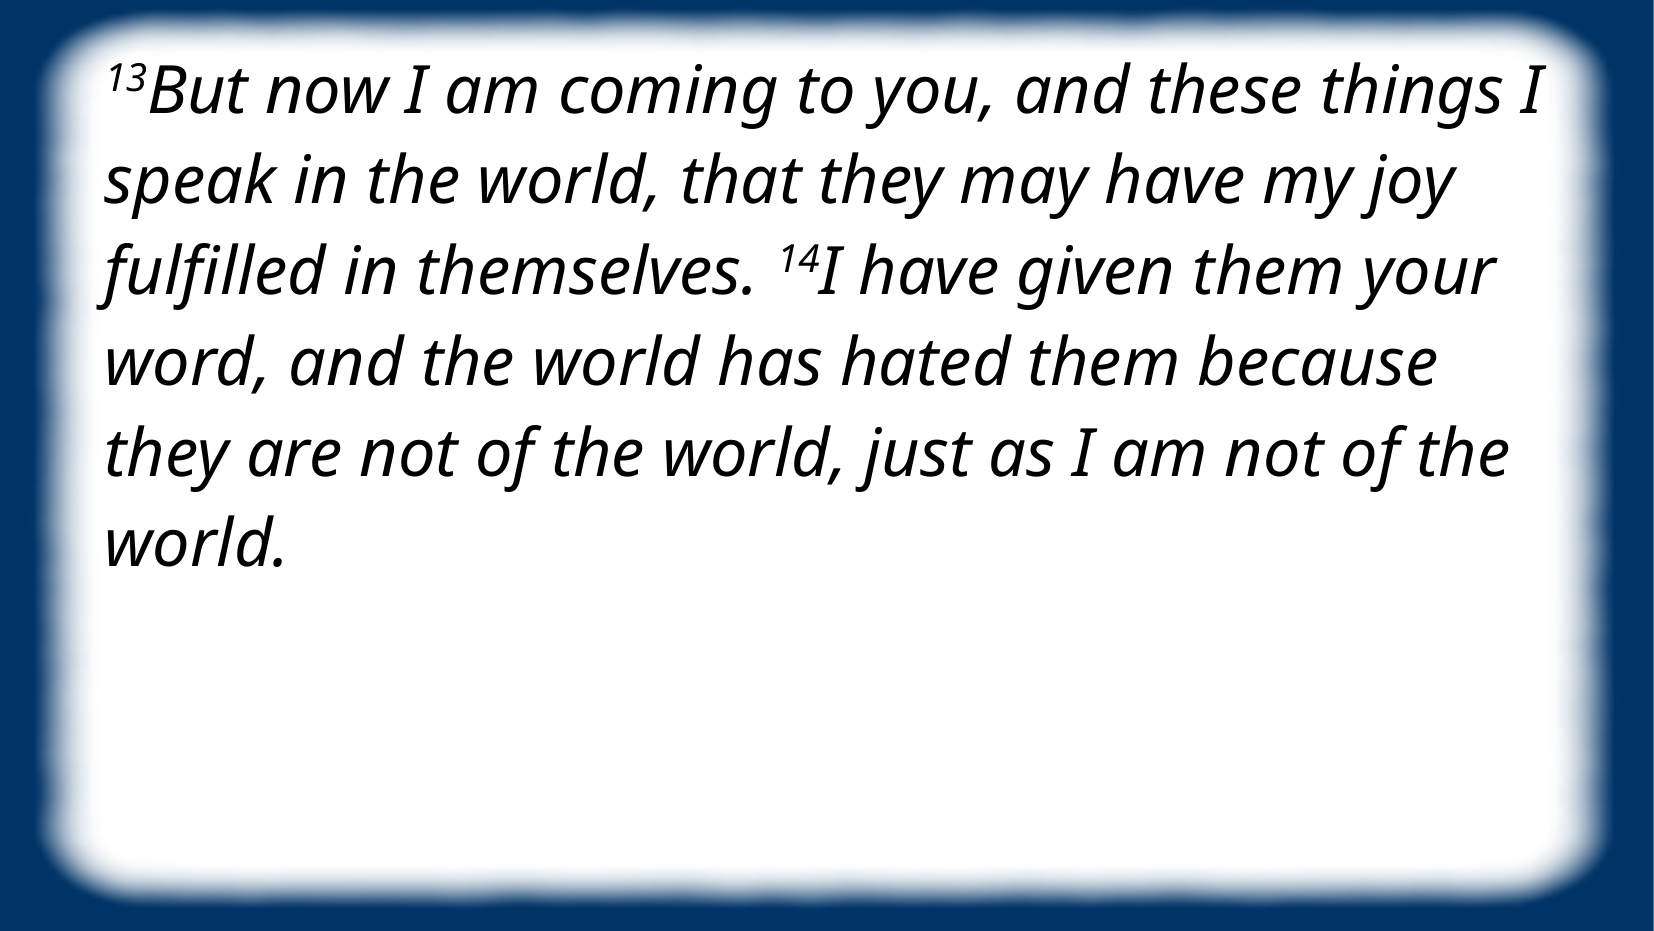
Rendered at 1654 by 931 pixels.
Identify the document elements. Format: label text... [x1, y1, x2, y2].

text_box 13But now I am coming to you, and these things I speak in the world, that they may have my joy fulfilled in themselves. 14I have given them your word, and the world has hated them because they are not of the world, just as I am not of the world. [90, 34, 1576, 582]
picture [0, 0, 1654, 931]
